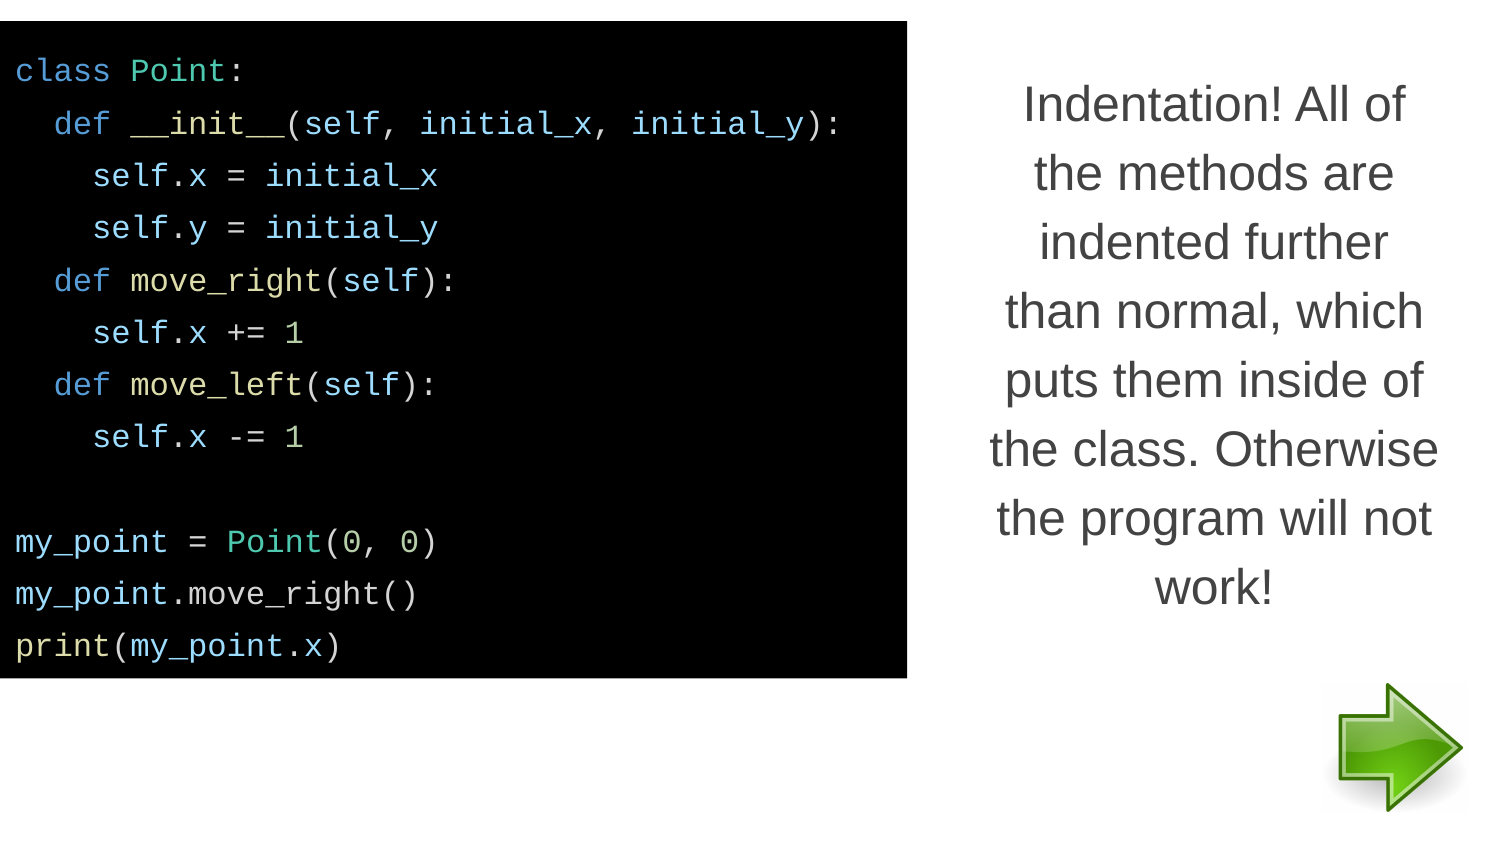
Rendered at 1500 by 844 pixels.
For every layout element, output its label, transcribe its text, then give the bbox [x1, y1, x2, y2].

picture [1322, 683, 1468, 813]
text_box class Point: def __init__(self, initial_x, initial_y): self.x = initial_x self.y = initial_y def move_right(self): self.x += 1 def move_left(self): self.x -= 1 my_point = Point(0, 0) my_point.move_right() print(my_point.x) [0, 21, 908, 679]
list Indentation! All of the methods are indented further than normal, which puts them inside of the class. Otherwise the program will not work! [971, 47, 1458, 630]
